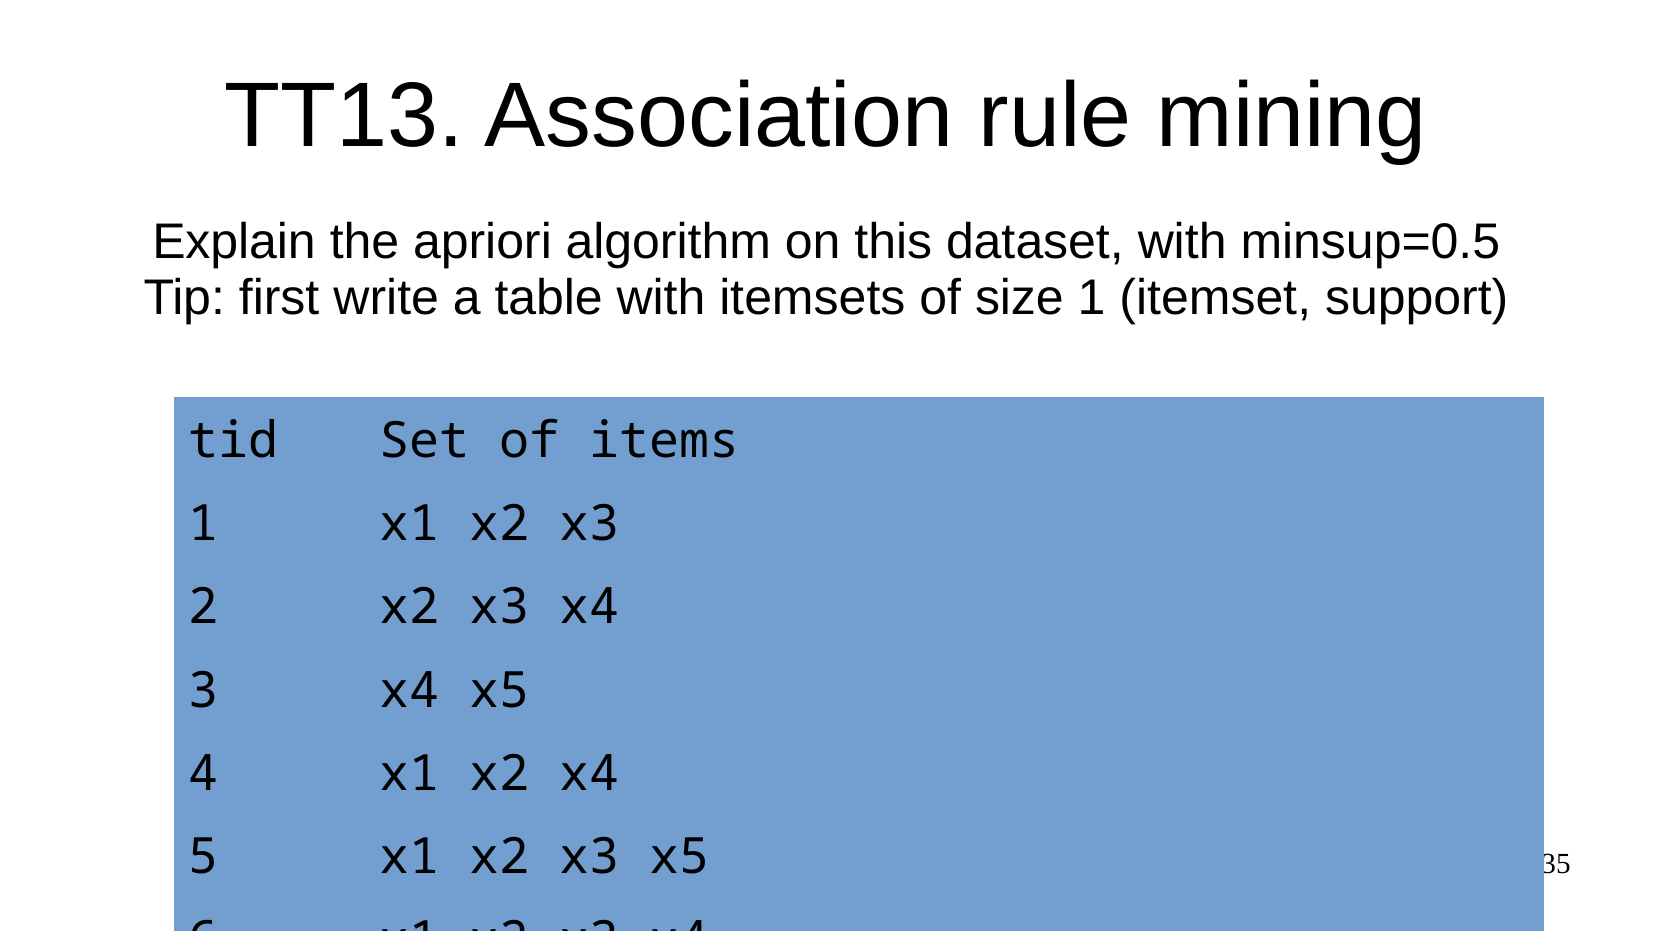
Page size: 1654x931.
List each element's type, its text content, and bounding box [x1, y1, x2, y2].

table_cell 3 [174, 646, 365, 729]
table_cell 5 [174, 812, 365, 895]
table_cell 6 [174, 895, 365, 931]
table_cell x1 x2 x3 x5 [365, 812, 1544, 895]
table_cell 1 [174, 480, 365, 563]
table_header tid [174, 397, 365, 480]
table_cell x2 x3 x4 [365, 563, 1544, 646]
table_cell 2 [174, 563, 365, 646]
title TT13. Association rule mining [82, 37, 1571, 192]
table_header Set of items [365, 397, 1544, 480]
table_cell x1 x2 x4 [365, 729, 1544, 812]
table_cell 4 [174, 729, 365, 812]
subtitle Explain the apriori algorithm on this dataset, with minsup=0.5 Tip: first write a table with itemsets of size 1 (itemset, support) [82, 192, 1571, 346]
table_cell x4 x5 [365, 646, 1544, 729]
table_cell x1 x2 x3 x4 [365, 895, 1544, 931]
table_cell x1 x2 x3 [365, 480, 1544, 563]
